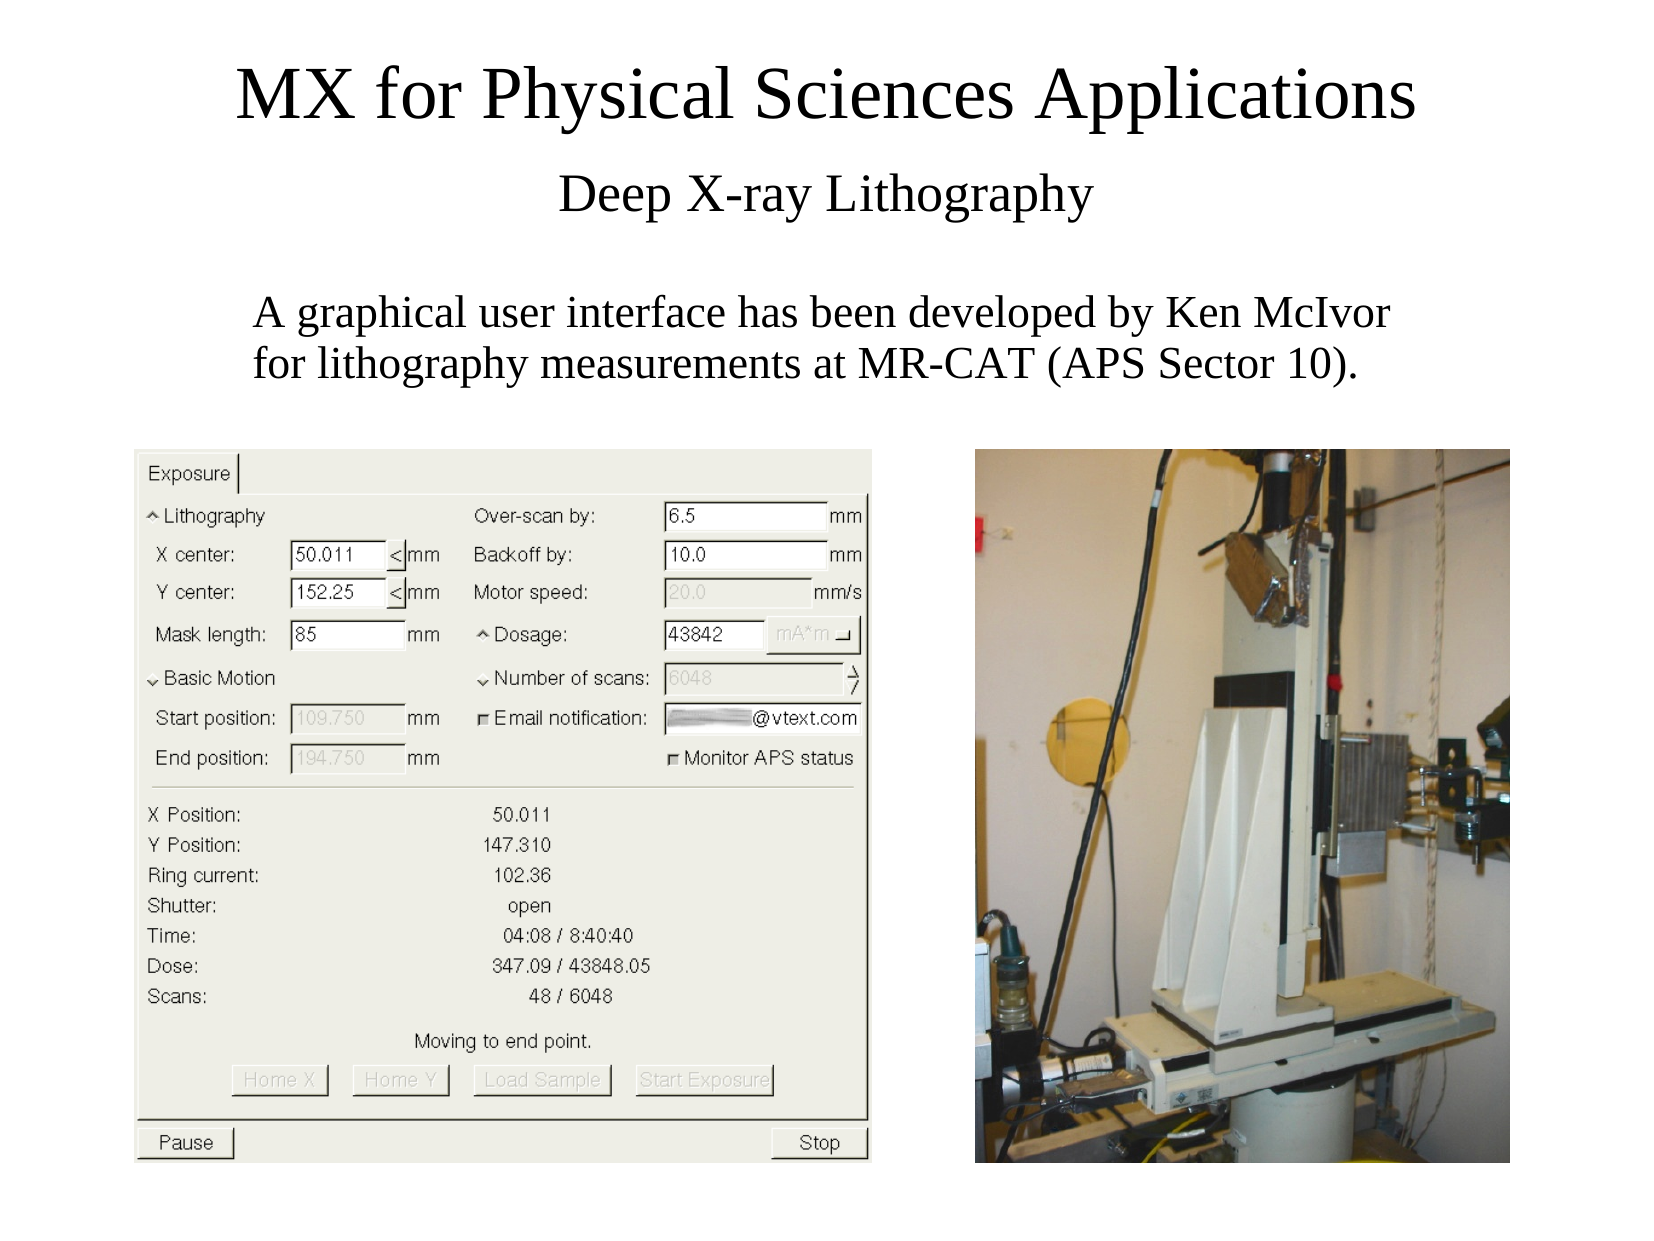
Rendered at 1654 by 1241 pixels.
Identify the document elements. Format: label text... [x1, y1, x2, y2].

text_box Deep X-ray Lithography [558, 162, 1096, 224]
text_box A graphical user interface has been developed by Ken McIvor for lithography measurements at MR-CAT (APS Sector 10). [252, 286, 1402, 389]
picture [134, 449, 872, 1163]
text_box MX for Physical Sciences Applications [235, 51, 1419, 136]
picture [975, 449, 1510, 1163]
